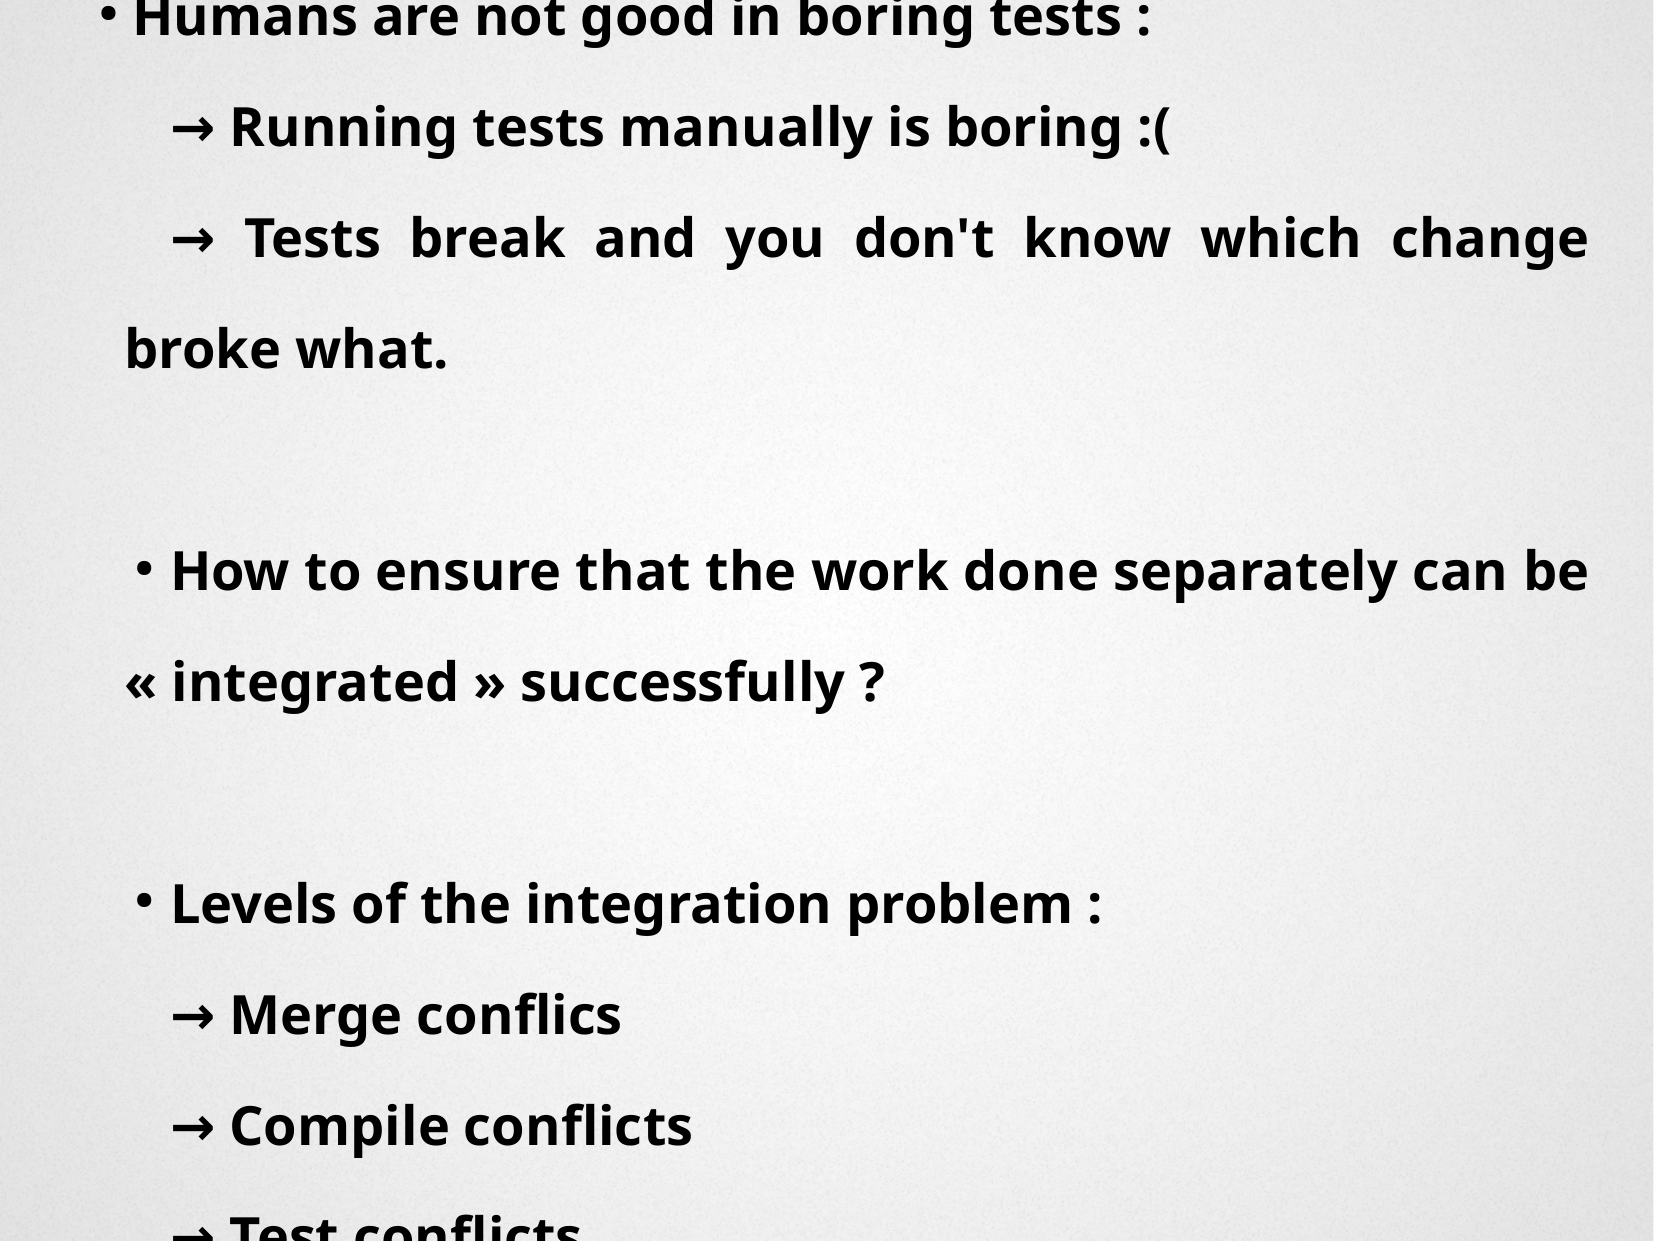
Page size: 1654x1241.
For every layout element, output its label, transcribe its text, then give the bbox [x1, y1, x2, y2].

text_box Humans are not good in boring tests : → Running tests manually is boring :( → Tests break and you don't know which change broke what. How to ensure that the work done separately can be « integrated » successfully ? Levels of the integration problem : → Merge conflics → Compile conflicts → Test conflicts [53, 74, 1591, 1138]
picture [808, 11, 820, 29]
picture [392, 1232, 404, 1241]
picture [426, 1232, 437, 1241]
picture [268, 1232, 279, 1238]
picture [693, 11, 705, 29]
picture [145, 0, 160, 11]
picture [0, 0, 1654, 1241]
